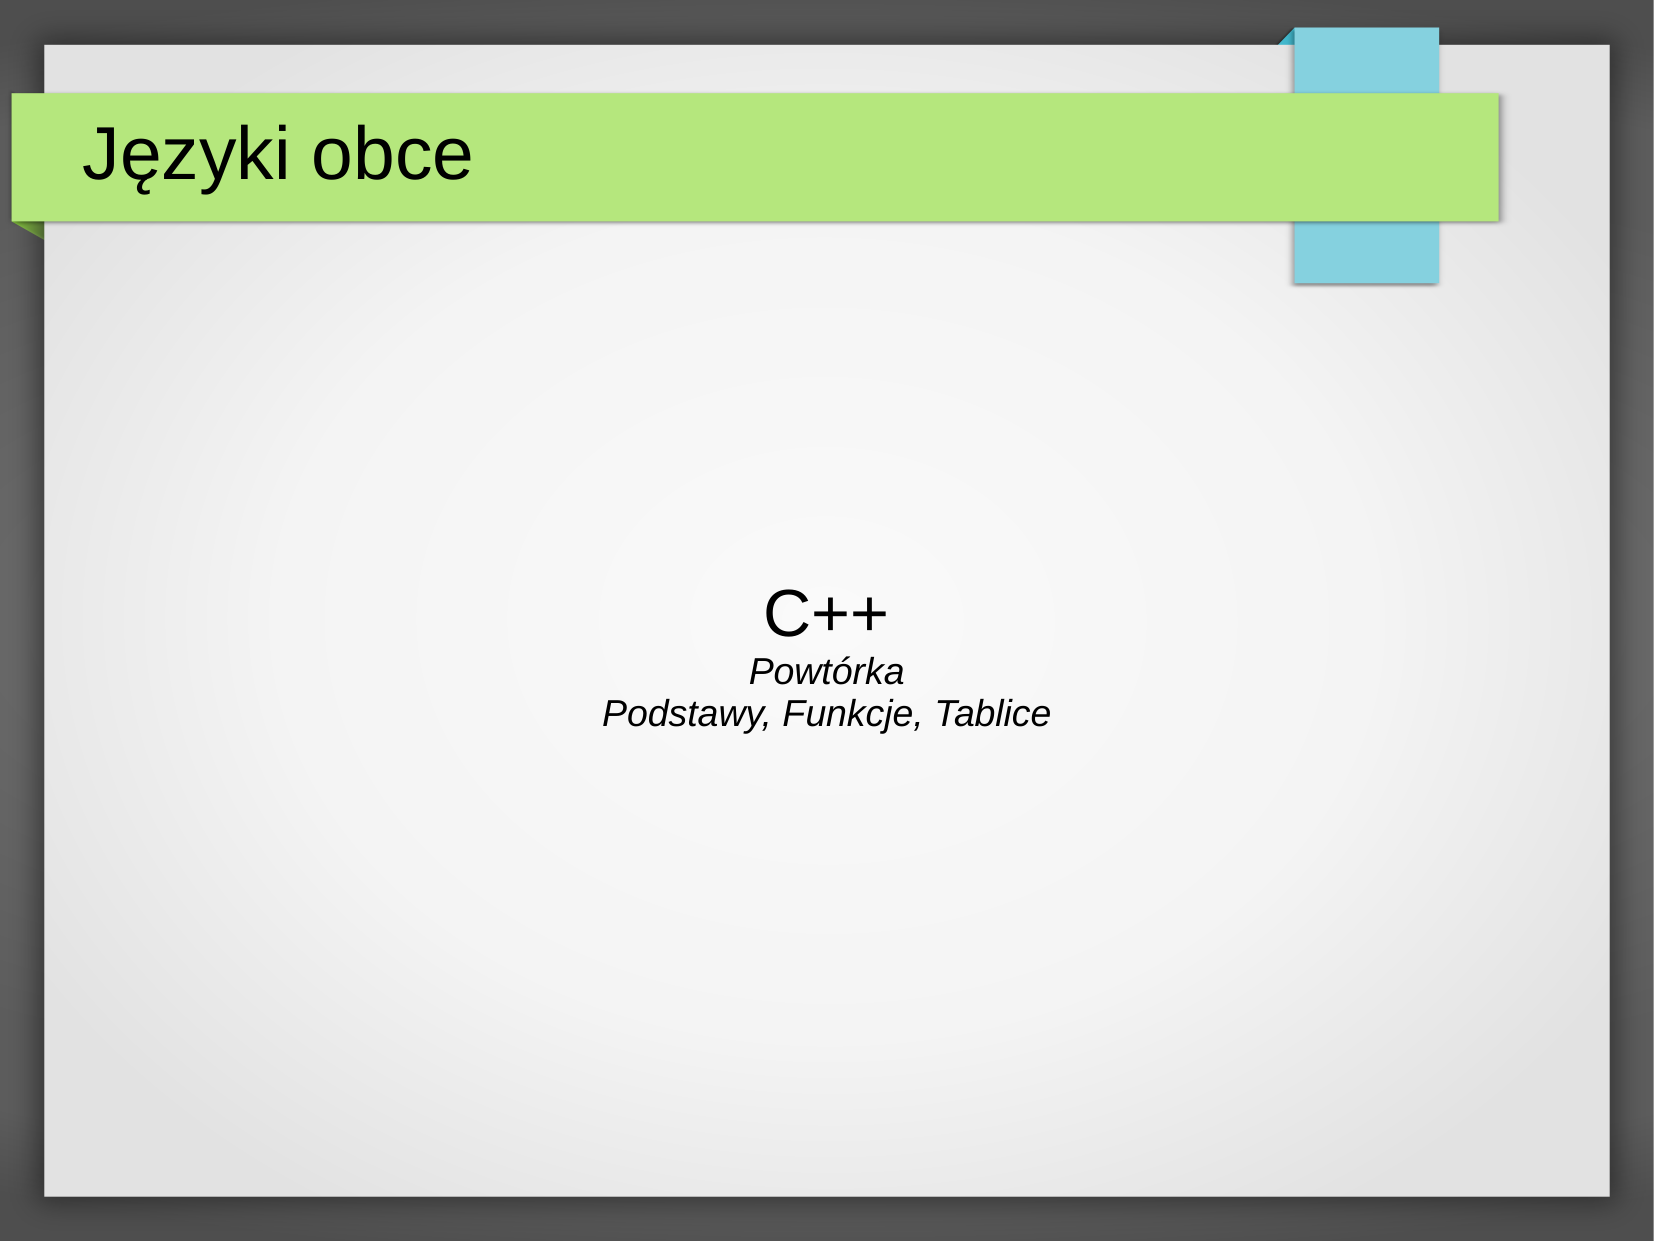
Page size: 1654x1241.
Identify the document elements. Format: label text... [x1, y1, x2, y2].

picture [0, 0, 1654, 1241]
subtitle C++ Powtórka Podstawy, Funkcje, Tablice [82, 295, 1571, 1015]
title Języki obce [82, 94, 1264, 213]
